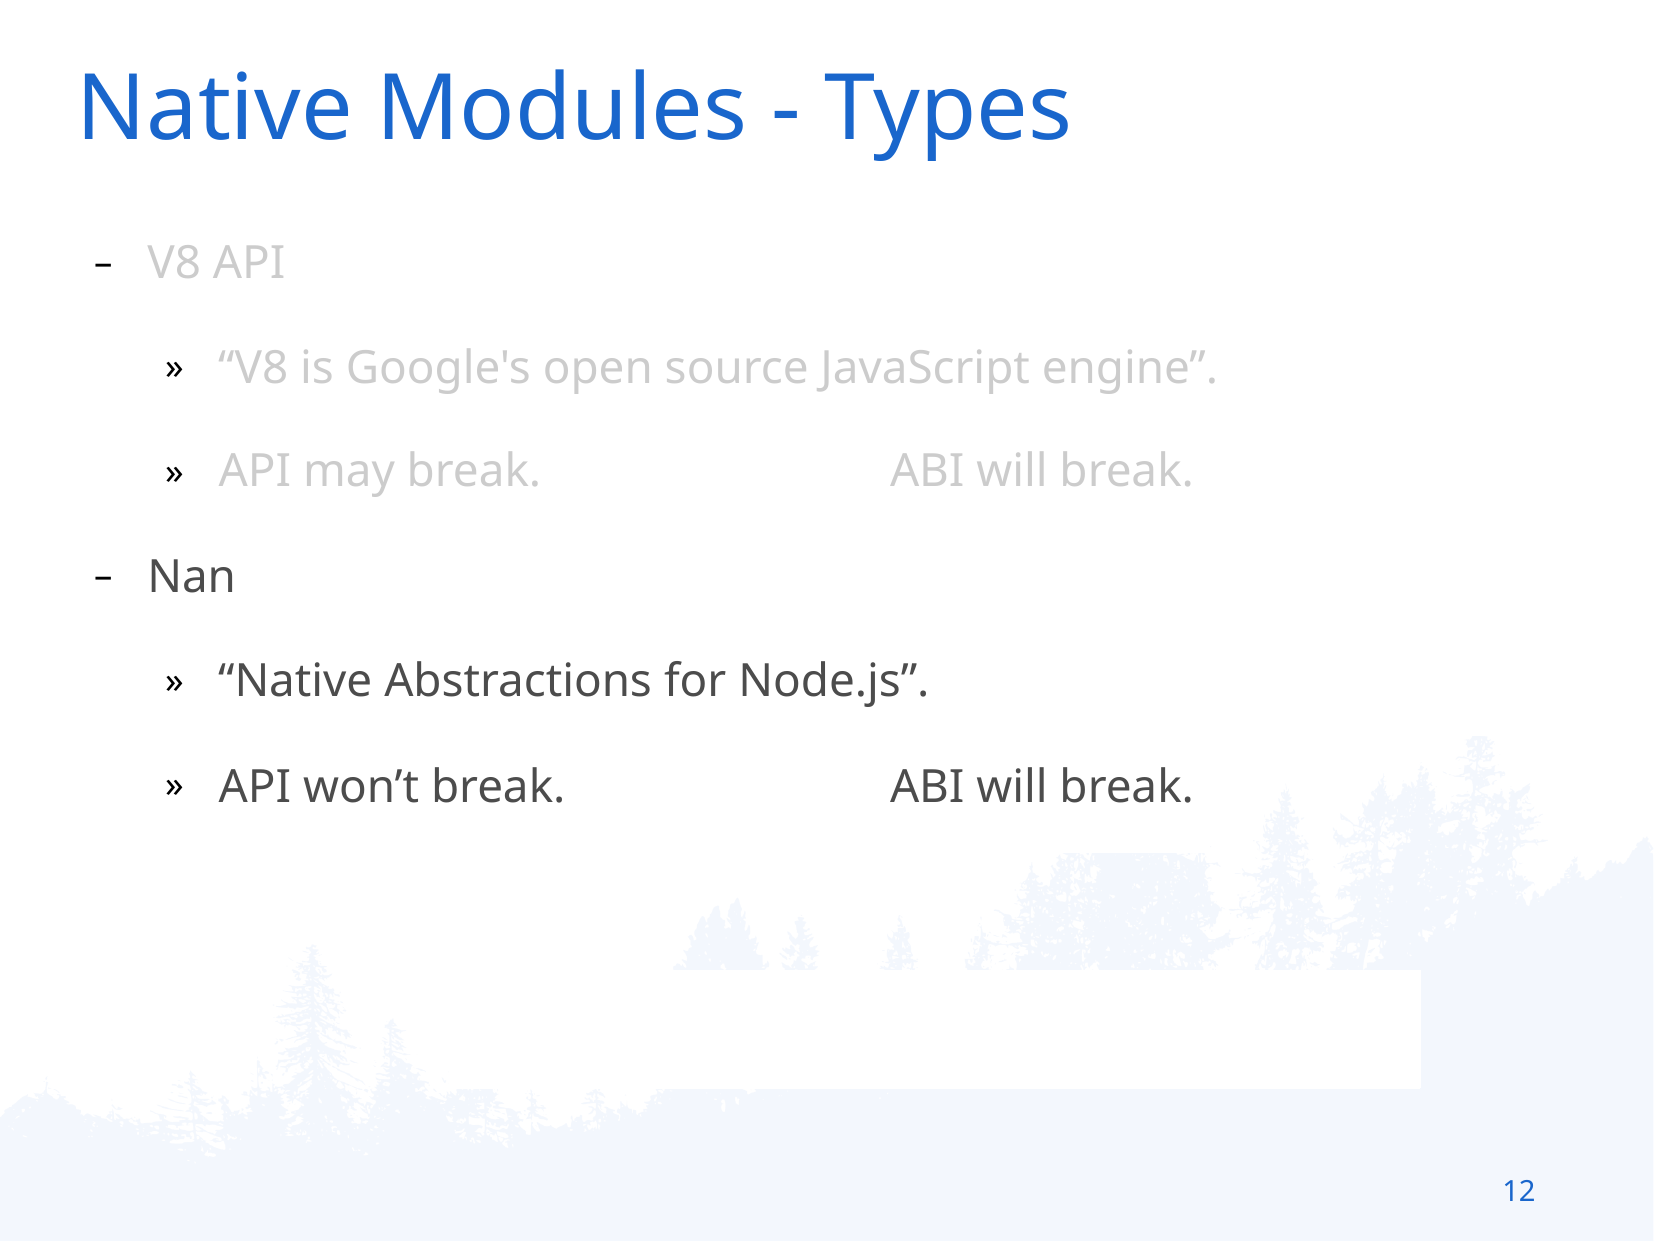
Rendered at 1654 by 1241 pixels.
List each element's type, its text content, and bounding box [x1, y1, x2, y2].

list V8 API “V8 is Google's open source JavaScript engine”. Nan “Native Abstractions for Node.js”. [76, 217, 1494, 1192]
table_header API may break. [205, 418, 706, 535]
table_header [450, 971, 935, 1088]
table_header [936, 971, 1420, 1088]
title Native Modules - Types [76, 0, 1561, 208]
table_header ABI will break. [707, 734, 1209, 852]
table_header API won’t break. [205, 734, 706, 852]
table_header ABI will break. [707, 418, 1209, 535]
picture [0, 736, 1654, 1241]
